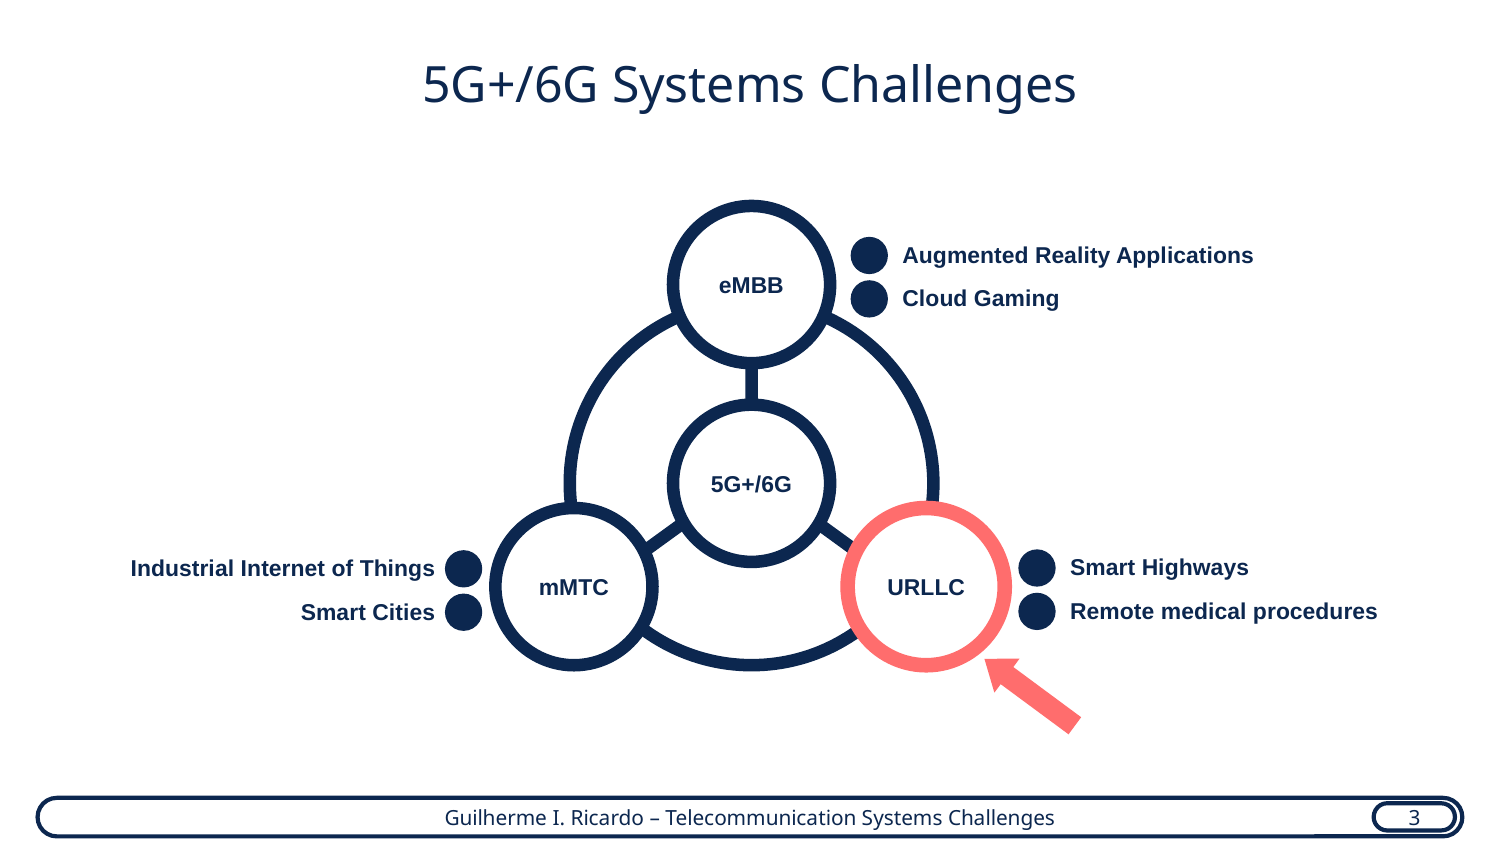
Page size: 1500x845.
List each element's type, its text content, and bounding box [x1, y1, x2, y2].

text_box URLLC [847, 507, 1005, 666]
text_box Augmented Reality Applications [887, 235, 1351, 302]
text_box [1018, 592, 1055, 631]
text_box Remote medical procedures [1055, 591, 1426, 632]
text_box Cloud Gaming [887, 278, 1258, 320]
text_box Smart Highways [1055, 547, 1426, 589]
text_box 5G+/6G [672, 404, 831, 562]
text_box [984, 658, 1082, 735]
text_box eMBB [672, 205, 831, 363]
text_box Guilherme I. Ricardo – Telecommunication Systems Challenges [37, 797, 1463, 837]
text_box [1018, 549, 1055, 587]
text_box [850, 236, 887, 275]
text_box [451, 593, 483, 631]
text_box 3 [1373, 803, 1456, 831]
text_box Industrial Internet of Things [80, 548, 451, 590]
text_box Smart Cities [80, 592, 451, 633]
text_box mMTC [495, 507, 653, 666]
text_box [850, 280, 887, 318]
title 5G+/6G Systems Challenges [236, 37, 1264, 193]
text_box [451, 550, 483, 588]
